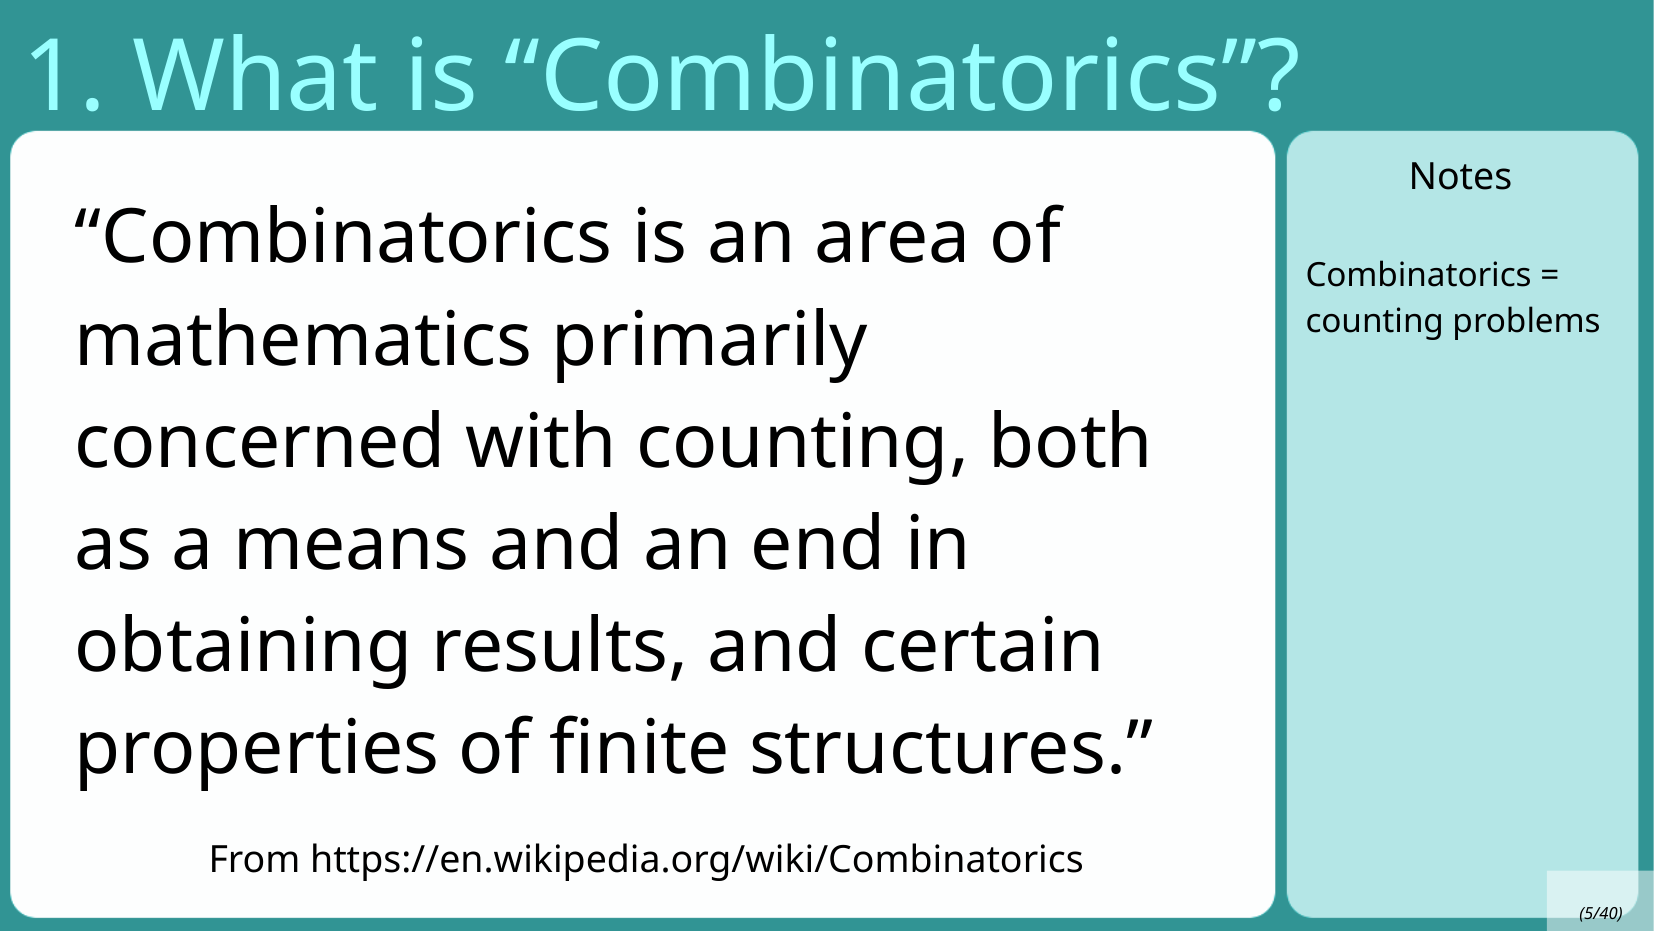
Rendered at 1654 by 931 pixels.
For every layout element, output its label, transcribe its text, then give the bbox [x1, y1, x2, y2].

text_box From https://en.wikipedia.org/wiki/Combinatorics [63, 829, 1231, 887]
text_box “Combinatorics is an area of mathematics primarily concerned with counting, both as a means and an end in obtaining results, and certain properties of finite structures.” [74, 182, 1244, 689]
text_box Notes Combinatorics = counting problems [1290, 141, 1631, 316]
text_box (<number>/40) [1546, 877, 1654, 931]
picture [0, 0, 1654, 931]
title 1. What is “Combinatorics”? [22, 13, 1511, 130]
